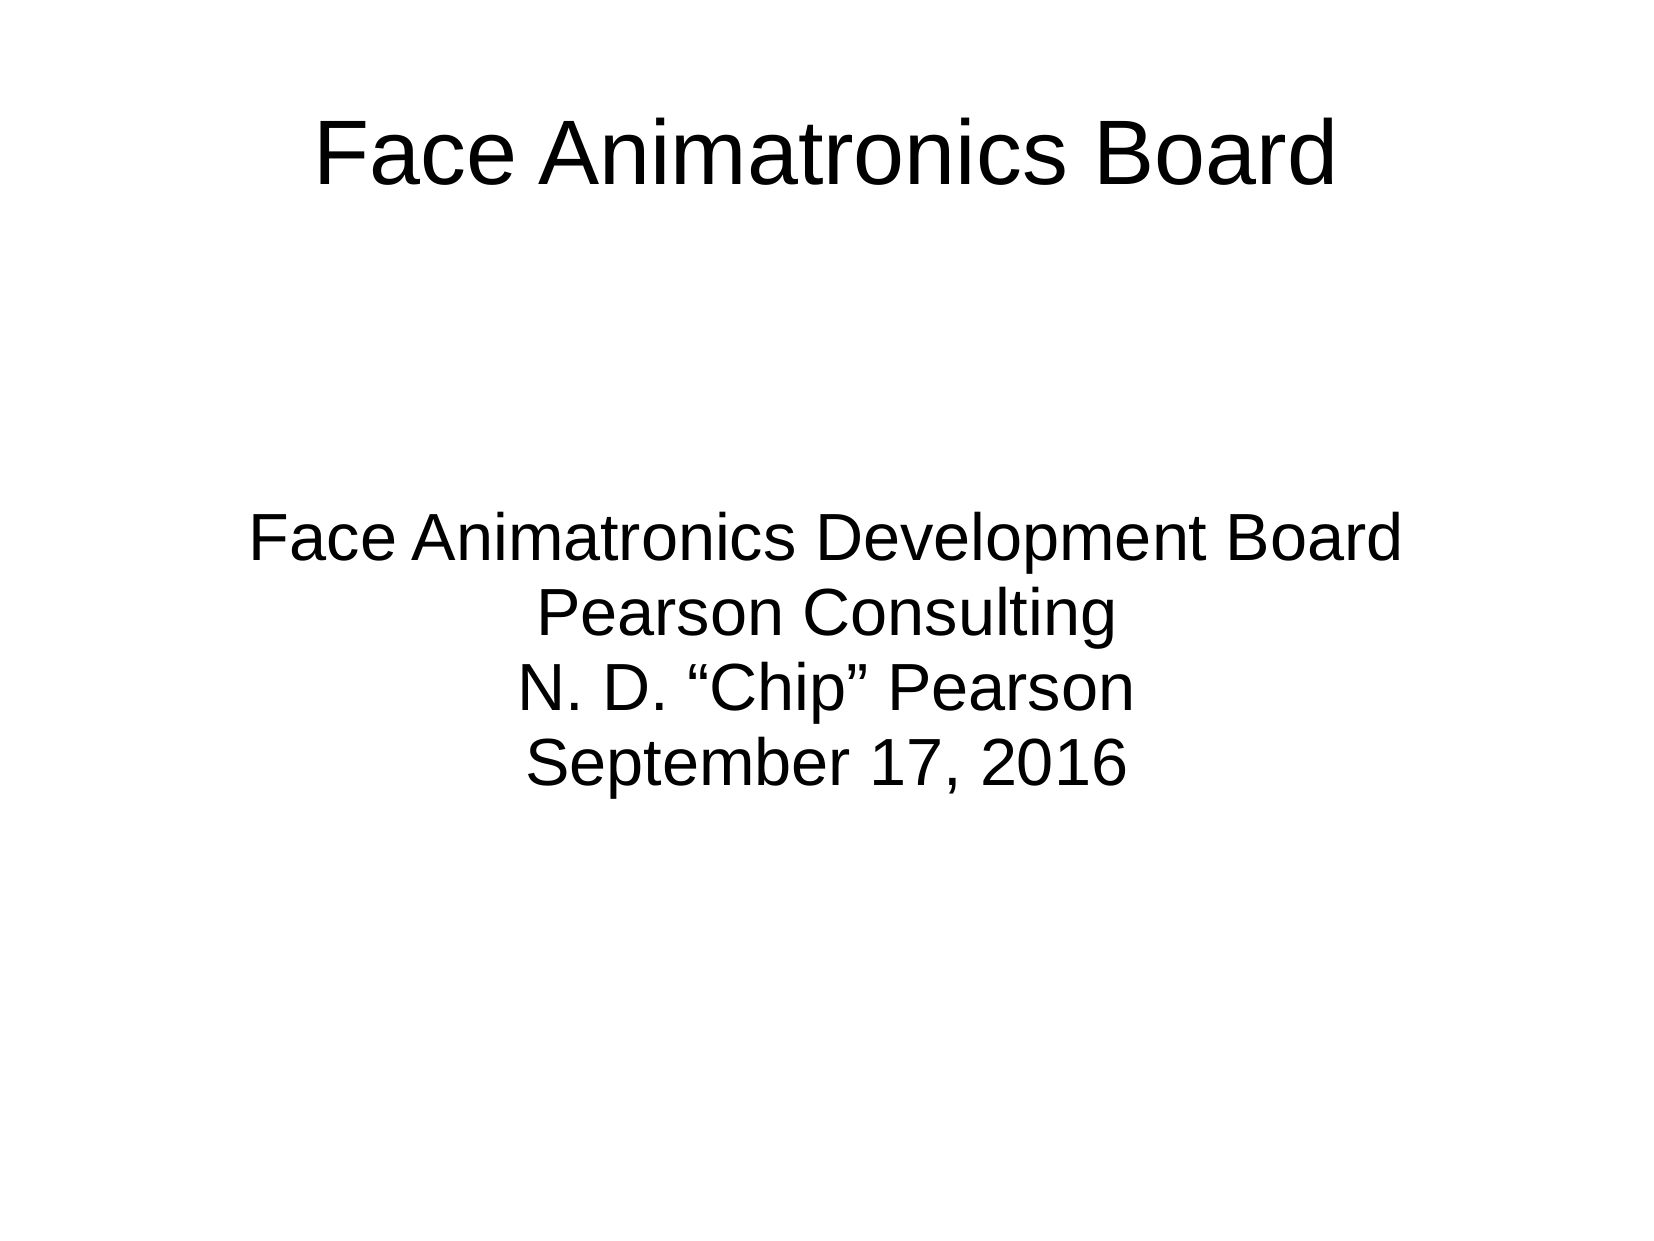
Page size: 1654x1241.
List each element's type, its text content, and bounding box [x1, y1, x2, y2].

subtitle Face Animatronics Development Board Pearson Consulting N. D. “Chip” Pearson September 17, 2016 [82, 290, 1571, 1010]
title Face Animatronics Board [82, 49, 1571, 257]
